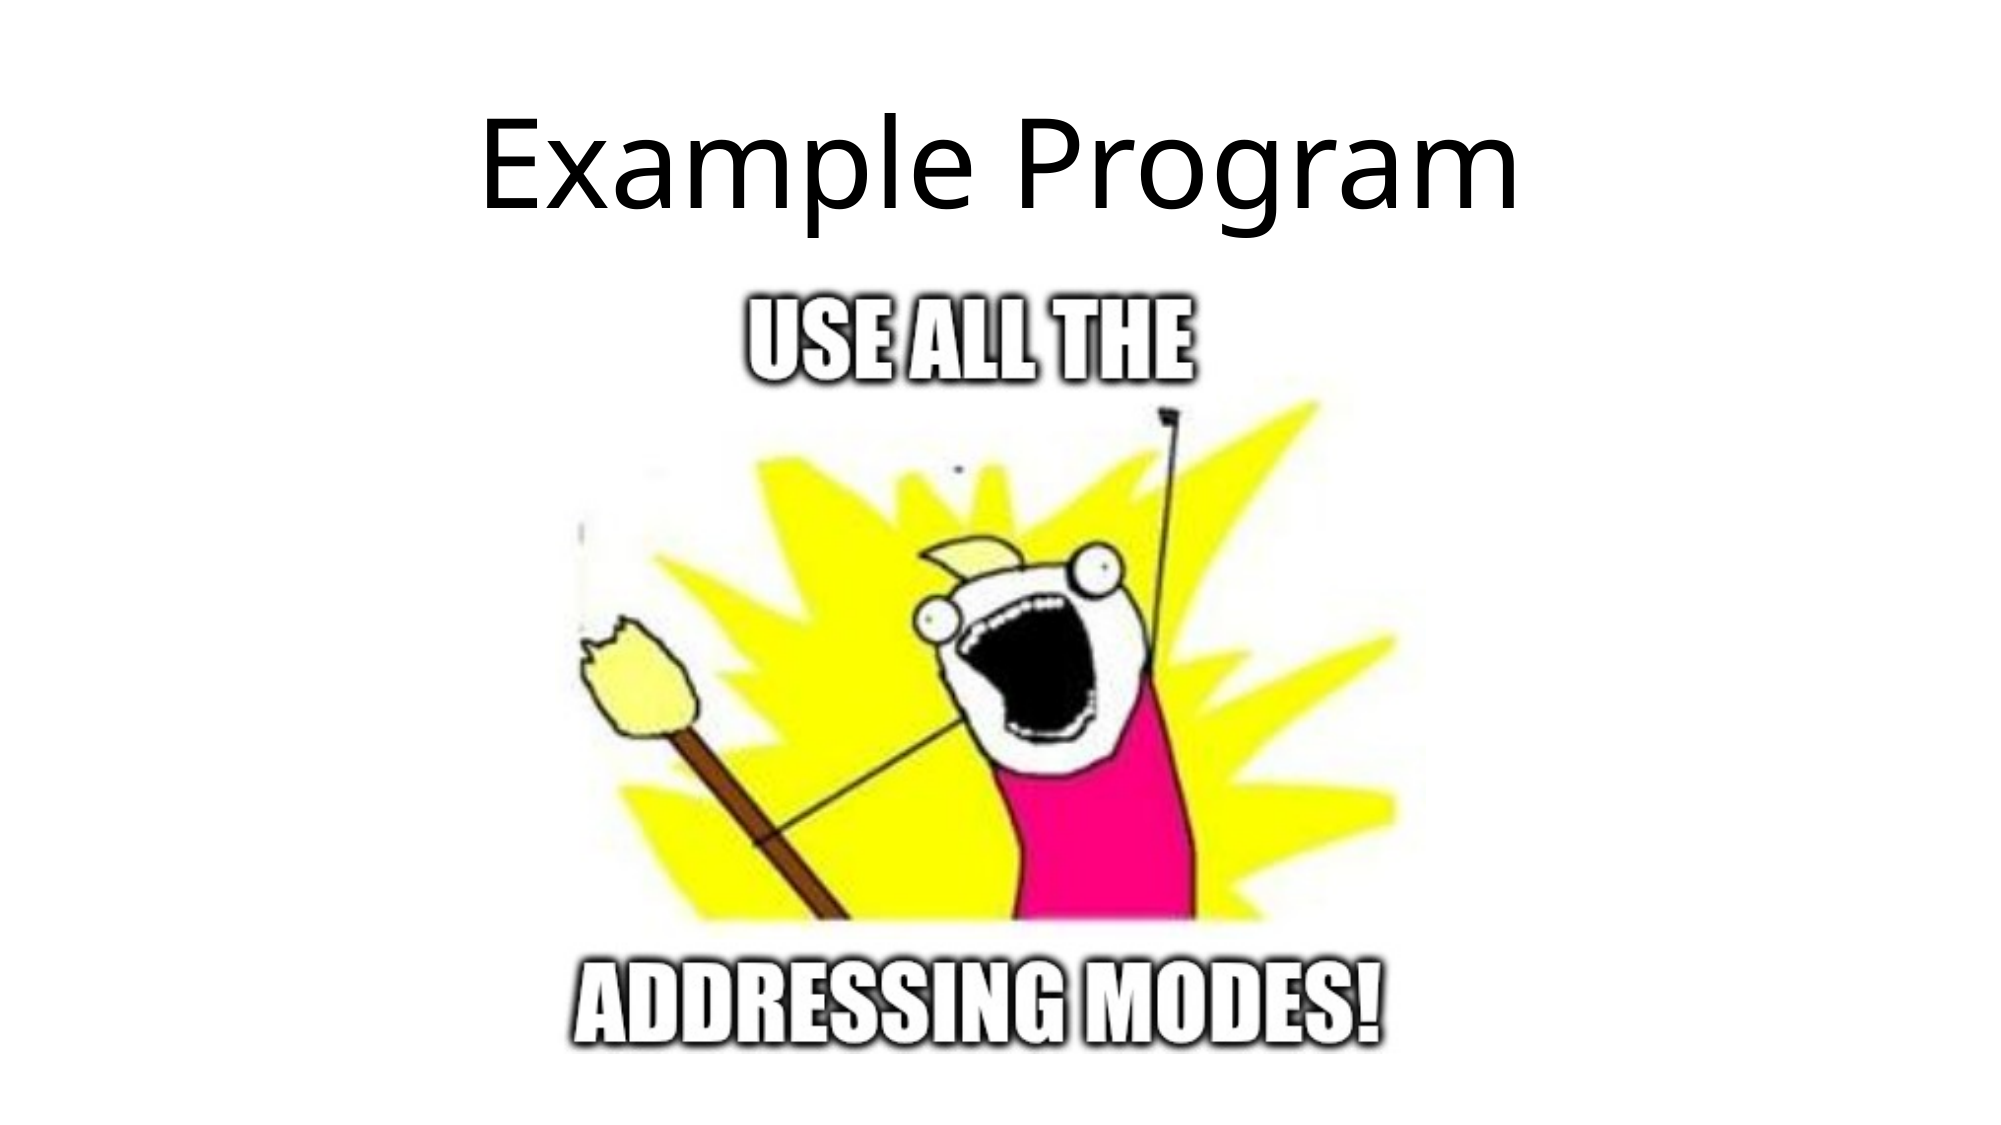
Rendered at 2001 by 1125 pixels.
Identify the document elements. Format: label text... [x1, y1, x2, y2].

title Example Program [137, 59, 1863, 278]
picture [555, 284, 1426, 1054]
